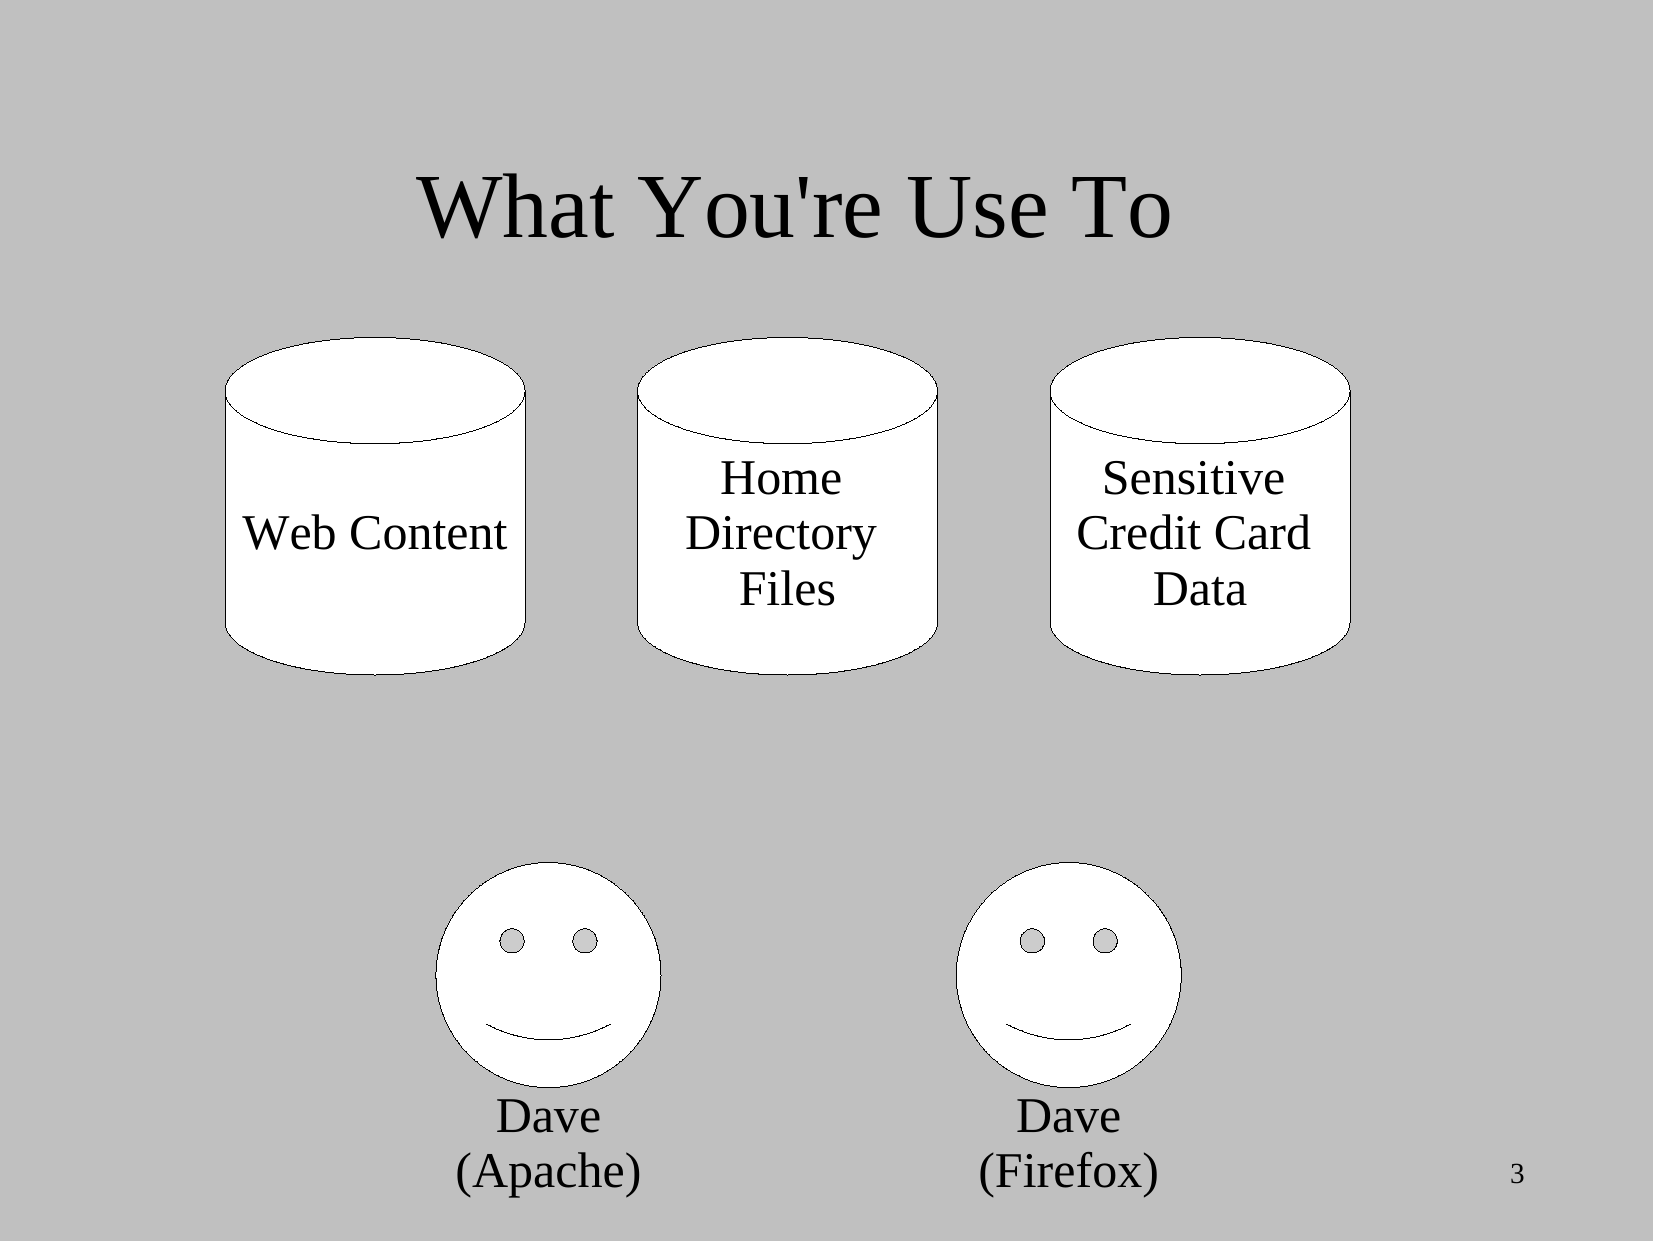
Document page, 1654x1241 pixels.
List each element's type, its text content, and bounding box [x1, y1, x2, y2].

text_box [956, 862, 1182, 1087]
text_box Dave (Firefox) [900, 1087, 1238, 1201]
text_box Sensitive Credit Card Data [1050, 337, 1351, 676]
text_box Home Directory Files [637, 337, 938, 676]
title What You're Use To [312, 102, 1279, 310]
text_box [435, 862, 662, 1087]
text_box Dave (Apache) [379, 1087, 718, 1201]
text_box Web Content [225, 337, 526, 676]
